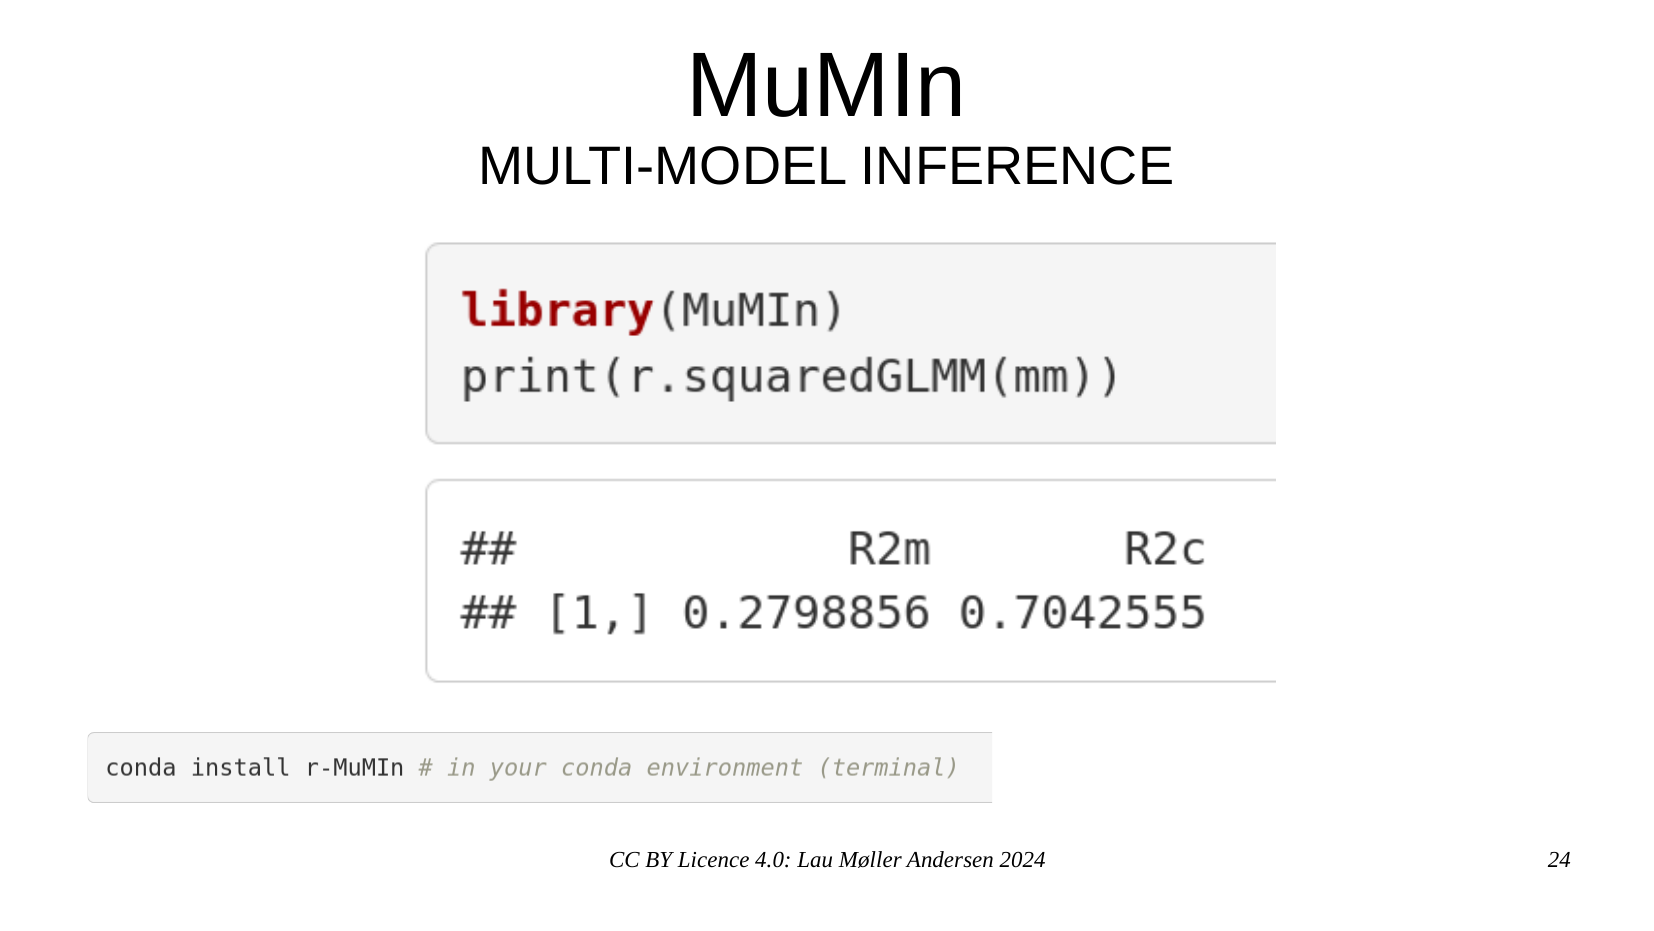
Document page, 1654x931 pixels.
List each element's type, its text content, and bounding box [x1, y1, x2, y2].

picture [387, 241, 1276, 686]
picture [87, 732, 993, 803]
title MuMIn MULTI-MODEL INFERENCE [82, 33, 1571, 197]
